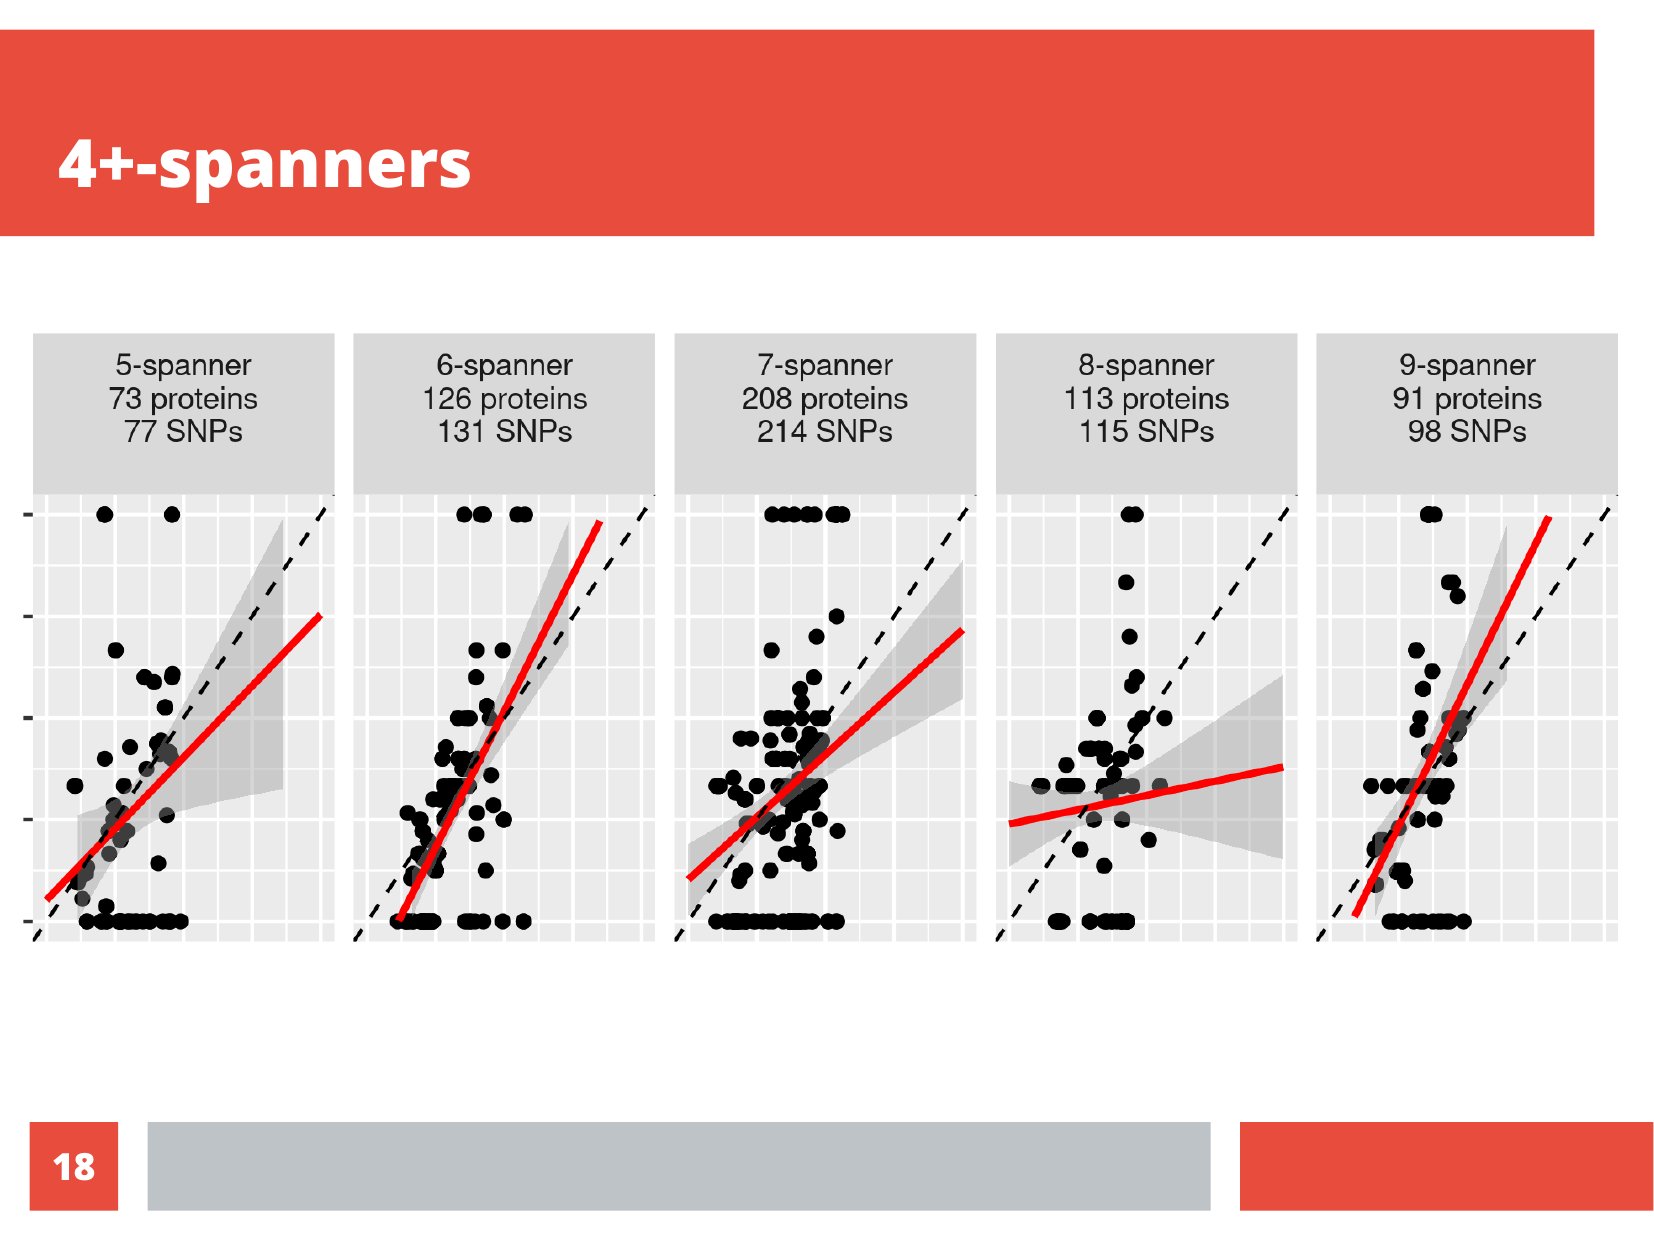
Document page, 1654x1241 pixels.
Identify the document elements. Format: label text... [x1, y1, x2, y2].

title 4+-spanners [59, 59, 1595, 207]
picture [15, 330, 1637, 946]
